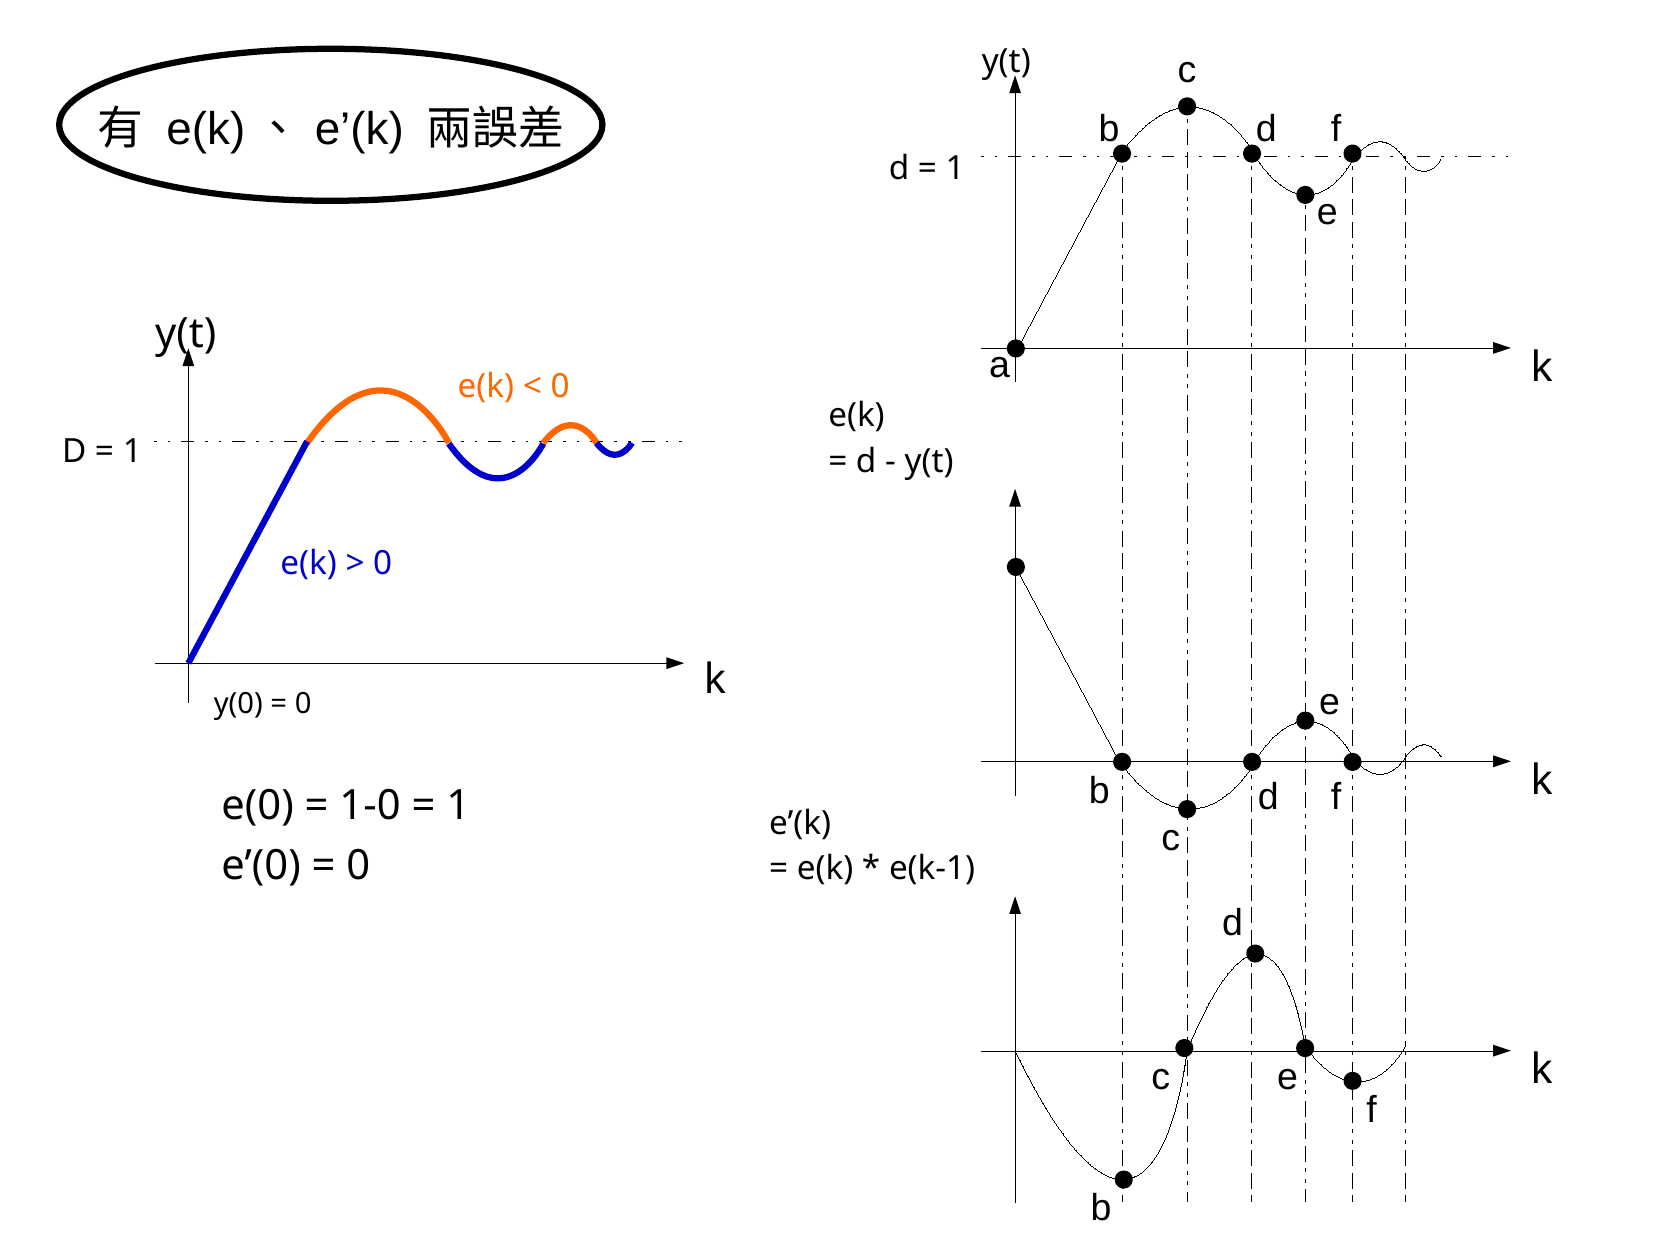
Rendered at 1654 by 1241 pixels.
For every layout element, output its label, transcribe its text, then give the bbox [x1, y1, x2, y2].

text_box c [1142, 1047, 1167, 1105]
text_box D = 1 [47, 419, 190, 474]
text_box y(t) [140, 295, 293, 359]
text_box e [1310, 673, 1334, 731]
text_box d [1248, 767, 1273, 825]
text_box 有 e(k)、e’(k) 兩誤差 [59, 48, 603, 201]
text_box f [1322, 100, 1346, 158]
text_box [1299, 188, 1308, 201]
text_box d [1213, 894, 1237, 952]
text_box [1299, 714, 1310, 727]
text_box [1246, 755, 1259, 767]
text_box y(0) = 0 [199, 675, 416, 729]
text_box a [980, 336, 1004, 394]
text_box e’(k) = e(k) * e(k-1) [754, 791, 1087, 885]
text_box [1181, 100, 1194, 113]
text_box e(k) > 0 [265, 531, 461, 586]
text_box [1116, 755, 1129, 768]
text_box k [1515, 328, 1560, 393]
text_box f [1322, 767, 1346, 825]
text_box k [1515, 1031, 1560, 1096]
text_box k [688, 641, 733, 705]
text_box [1009, 342, 1022, 355]
text_box [1299, 1042, 1312, 1055]
text_box [1346, 1074, 1359, 1087]
text_box [1178, 1042, 1191, 1054]
text_box f [1357, 1080, 1382, 1138]
text_box [1116, 147, 1129, 160]
text_box [1181, 803, 1194, 816]
text_box y(t) [967, 29, 1120, 85]
text_box e [1268, 1047, 1292, 1105]
text_box b [1089, 100, 1114, 158]
text_box [1249, 947, 1262, 960]
text_box e’(0) = 0 [206, 832, 467, 891]
text_box c [1152, 809, 1177, 866]
text_box b [1081, 1179, 1106, 1237]
text_box d = 1 [874, 136, 1017, 191]
text_box e(0) = 1-0 = 1 [206, 767, 621, 832]
text_box e(k) = d - y(t) [813, 383, 1052, 477]
text_box d [1247, 100, 1271, 158]
text_box e [1308, 183, 1332, 240]
text_box [1346, 755, 1359, 768]
text_box b [1080, 761, 1104, 819]
text_box k [1515, 742, 1560, 806]
text_box e(k) < 0 [442, 354, 638, 409]
text_box [1009, 561, 1022, 573]
text_box c [1168, 41, 1193, 99]
text_box [1117, 1173, 1130, 1186]
text_box [1346, 147, 1359, 160]
